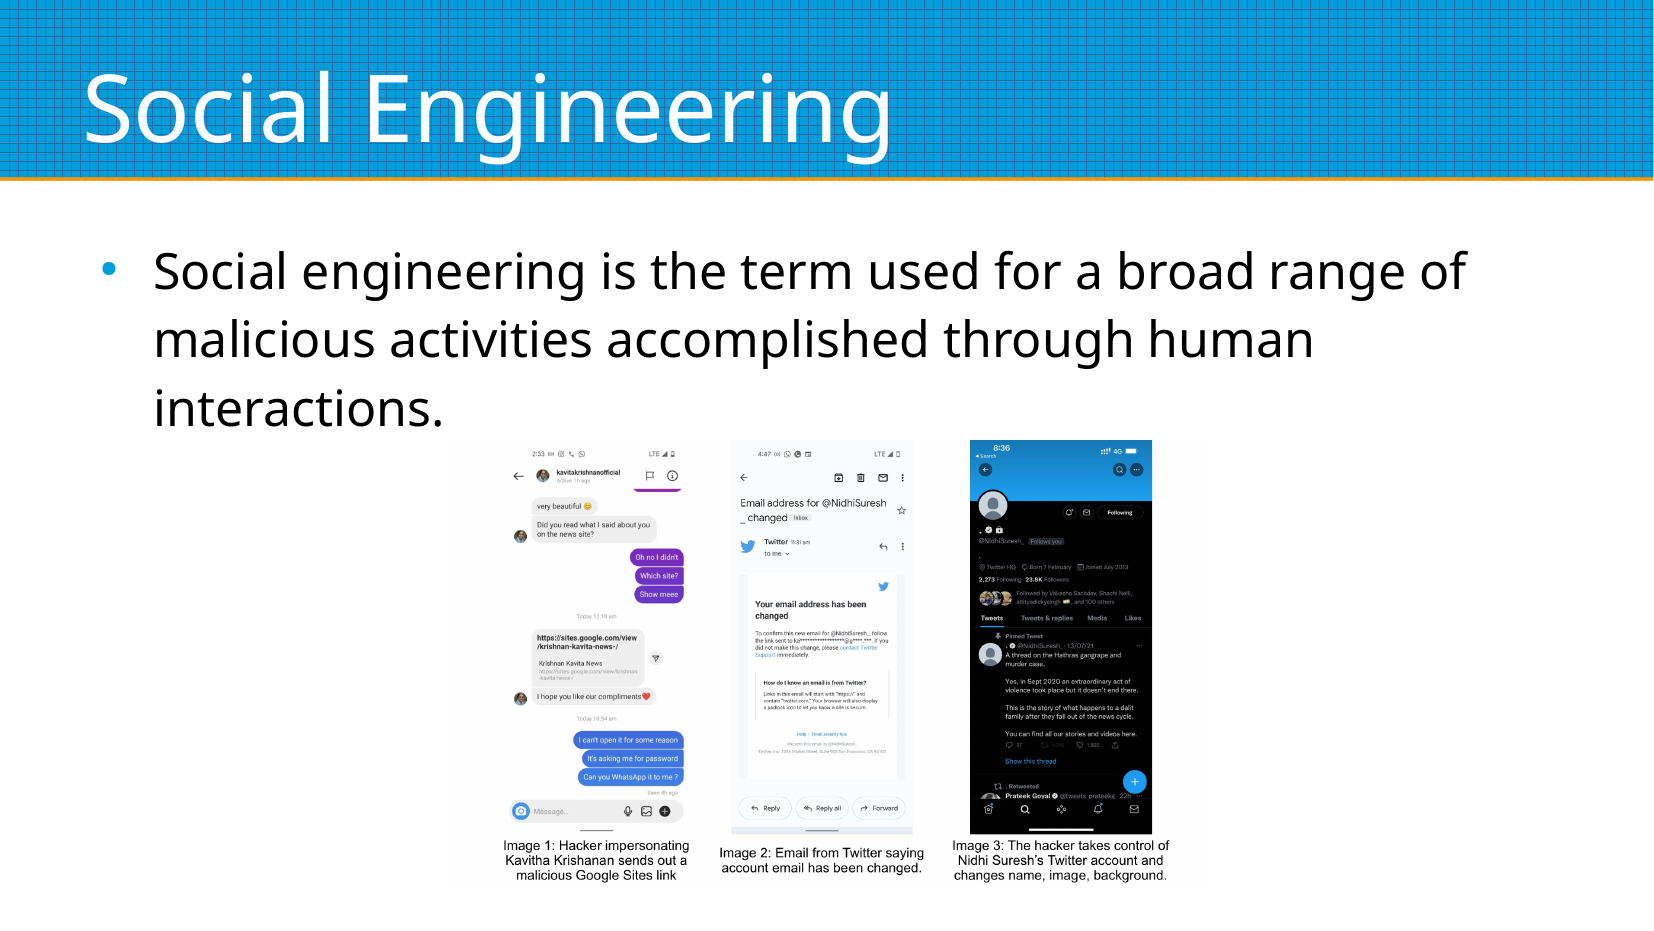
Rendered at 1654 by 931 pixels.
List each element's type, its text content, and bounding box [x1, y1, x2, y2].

title Social Engineering [82, 14, 1571, 171]
list Social engineering is the term used for a broad range of malicious activities accomplished through human interactions. [82, 236, 1563, 811]
picture [446, 440, 1208, 887]
